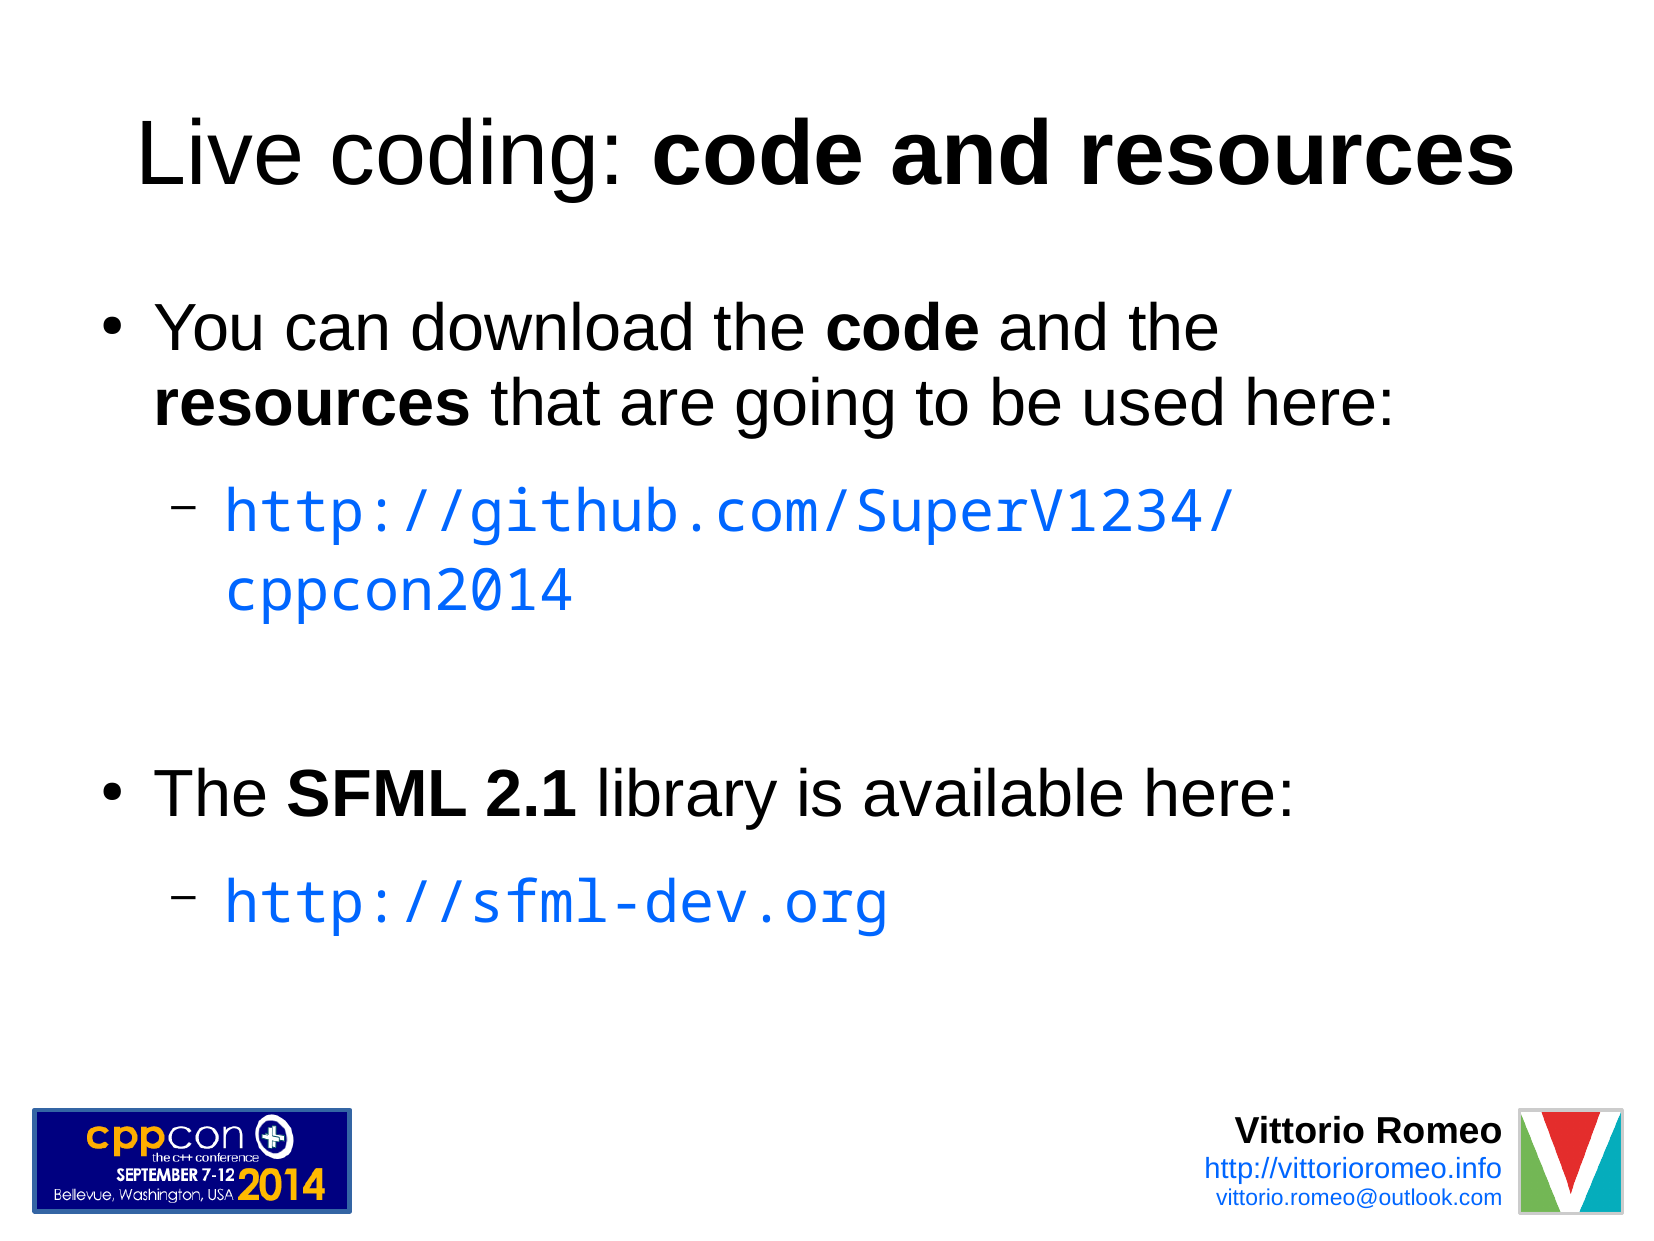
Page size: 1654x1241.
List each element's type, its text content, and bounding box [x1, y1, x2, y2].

title Live coding: code and resources [82, 49, 1571, 257]
picture [54, 1114, 325, 1203]
list You can download the code and the resources that are going to be used here: http://github.com/SuperV1234/cppcon2014 The SFML 2.1 library is available here: http://sfml-dev.org [82, 290, 1555, 1010]
picture [1521, 1112, 1621, 1212]
